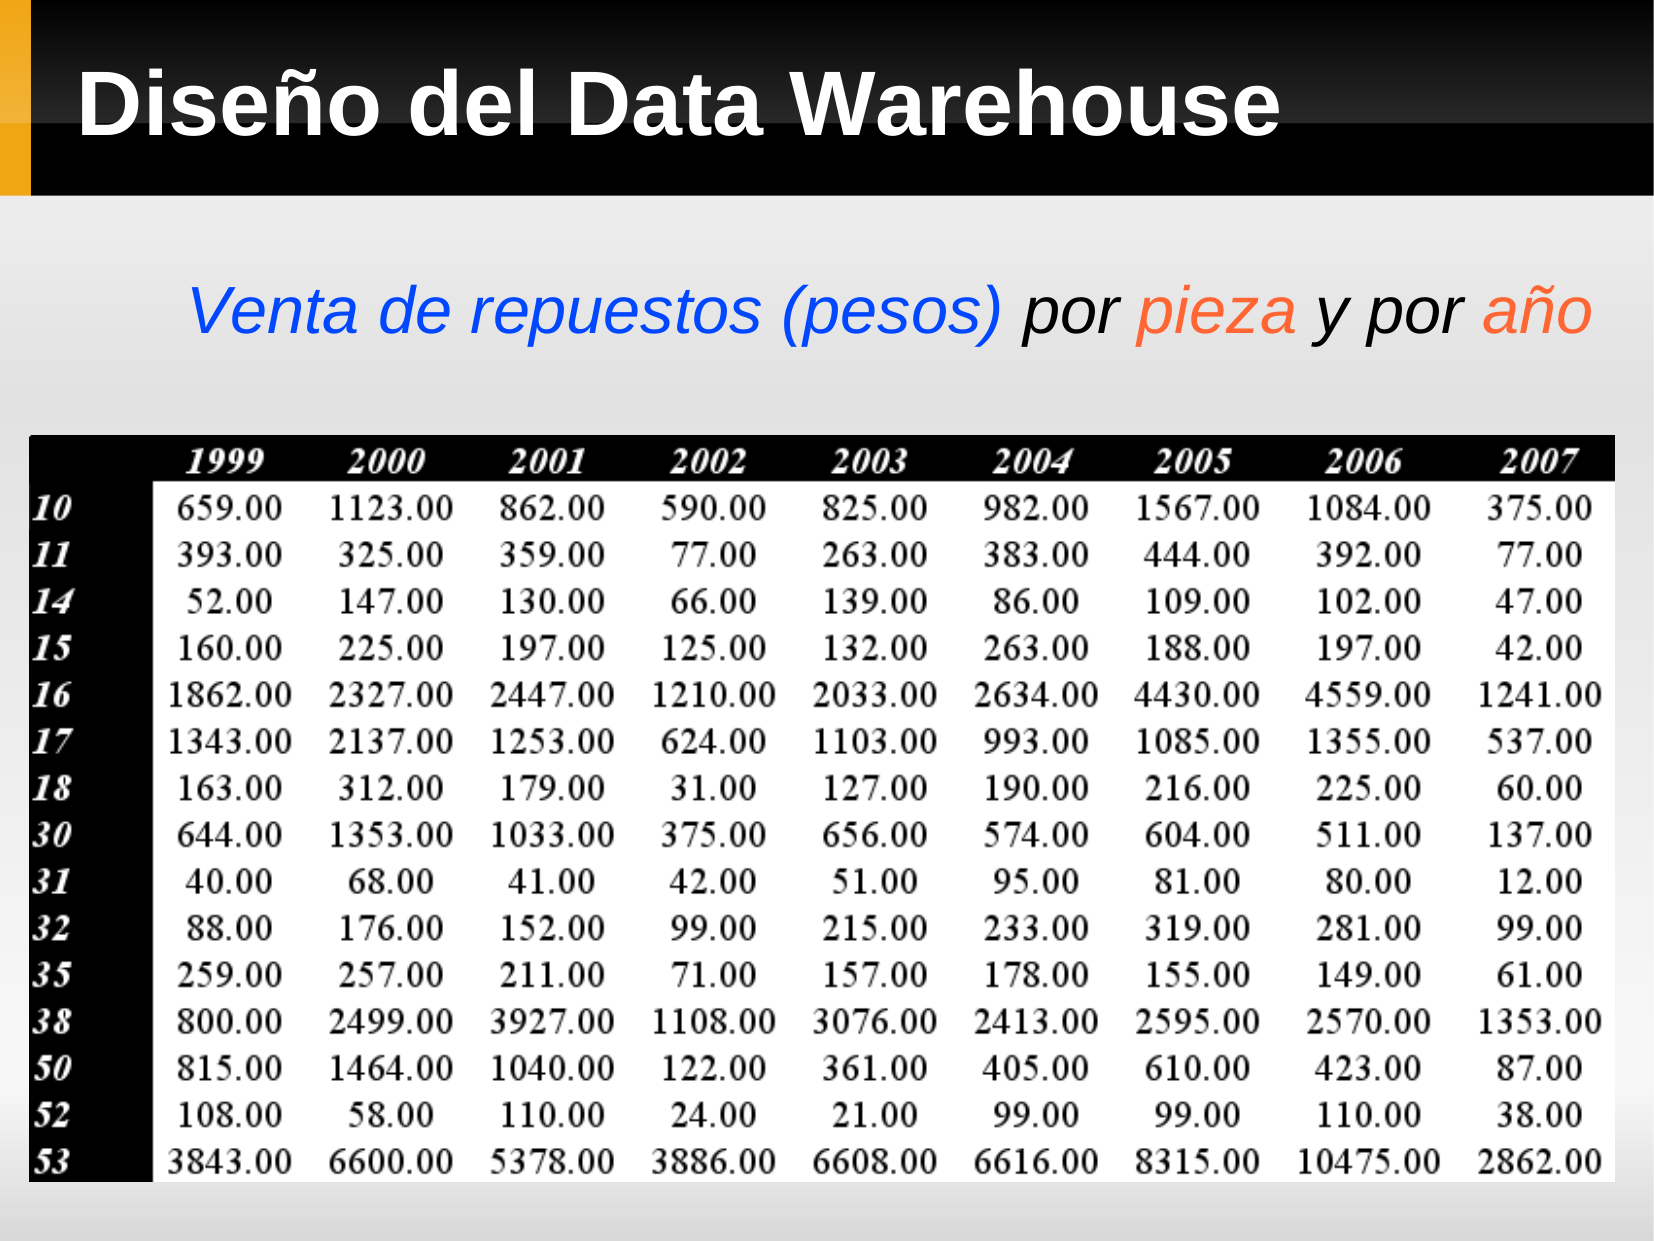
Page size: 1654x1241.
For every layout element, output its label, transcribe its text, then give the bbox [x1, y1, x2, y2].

text_box Venta de repuestos (pesos) por pieza y por año [153, 265, 1615, 356]
title Diseño del Data Warehouse [76, 7, 1565, 200]
picture [0, 0, 1654, 1241]
